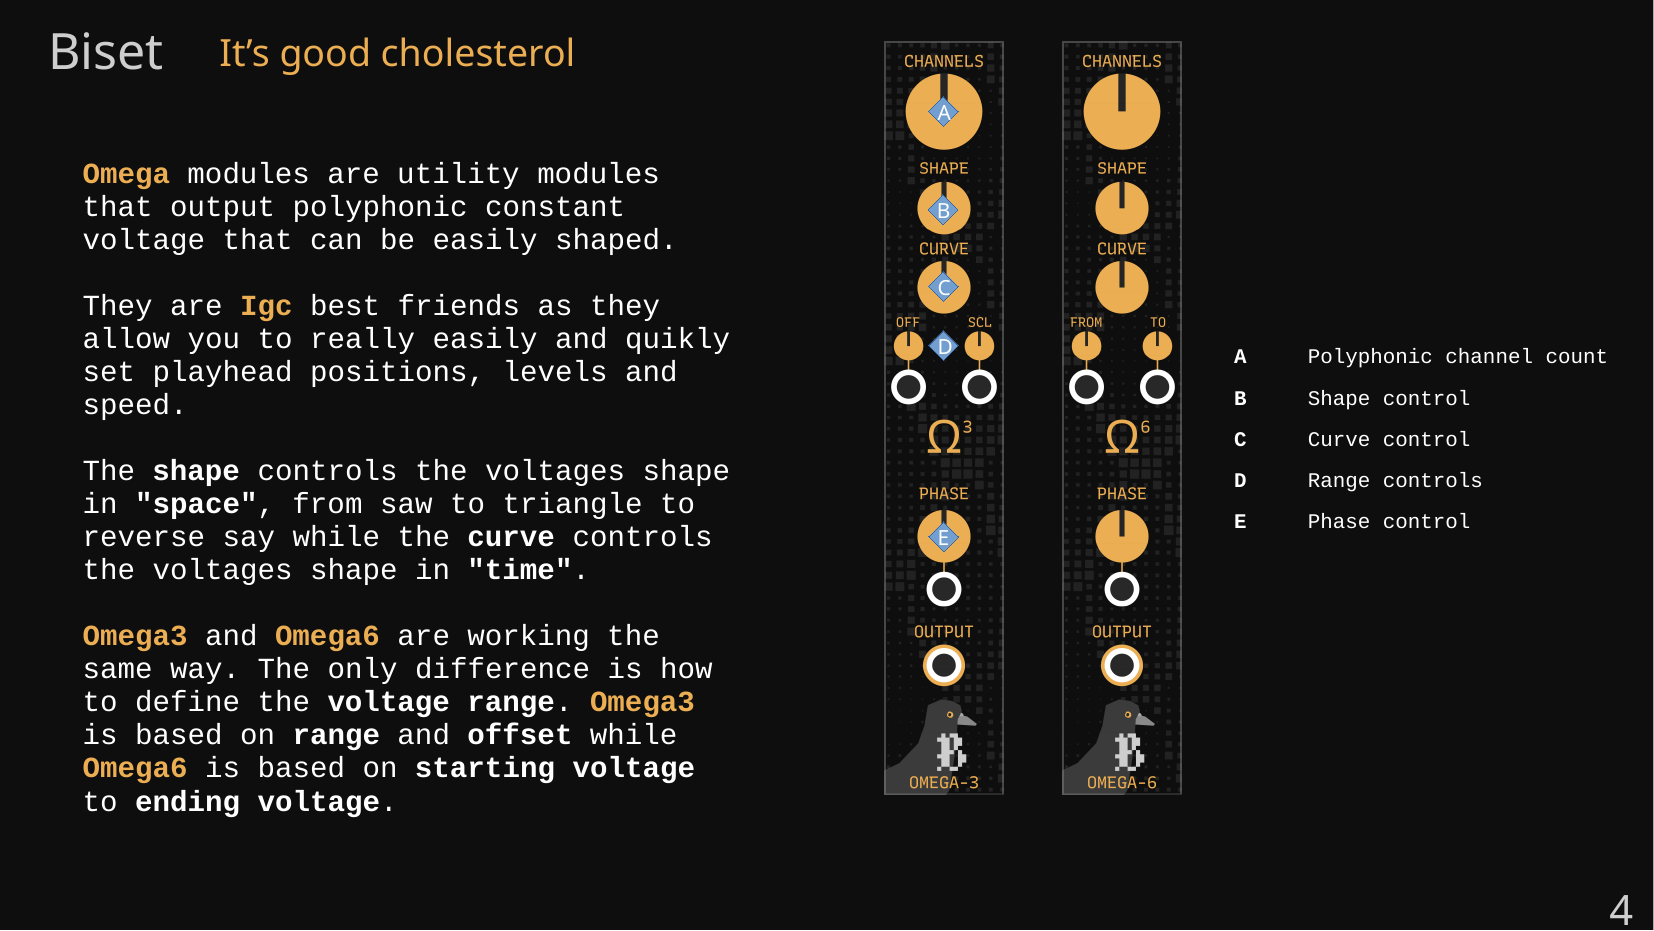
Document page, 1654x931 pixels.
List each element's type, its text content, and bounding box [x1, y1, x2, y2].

text_box C [922, 265, 966, 306]
picture [1062, 41, 1182, 795]
text_box E [922, 516, 967, 556]
list A Polyphonic channel count B Shape control C Curve control D Range controls E Phase control [1234, 346, 1648, 562]
list Omega modules are utility modules that output polyphonic constant voltage that can be easily shaped. They are Igc best friends as they allow you to really easily and quikly set playhead positions, levels and speed. The shape controls the voltages shape in "space", from saw to triangle to reverse say while the curve controls the voltages shape in "time". Omega3 and Omega6 are working the same way. The only difference is how to define the voltage range. Omega3 is based on range and offset while Omega6 is based on starting voltage to ending voltage. [82, 159, 739, 875]
text_box It’s good cholesterol [204, 19, 817, 125]
text_box 4 [1594, 873, 1654, 931]
text_box D [922, 324, 966, 365]
picture [884, 41, 1004, 795]
title Biset [5, 23, 207, 77]
text_box A [922, 90, 966, 131]
text_box B [922, 188, 966, 229]
